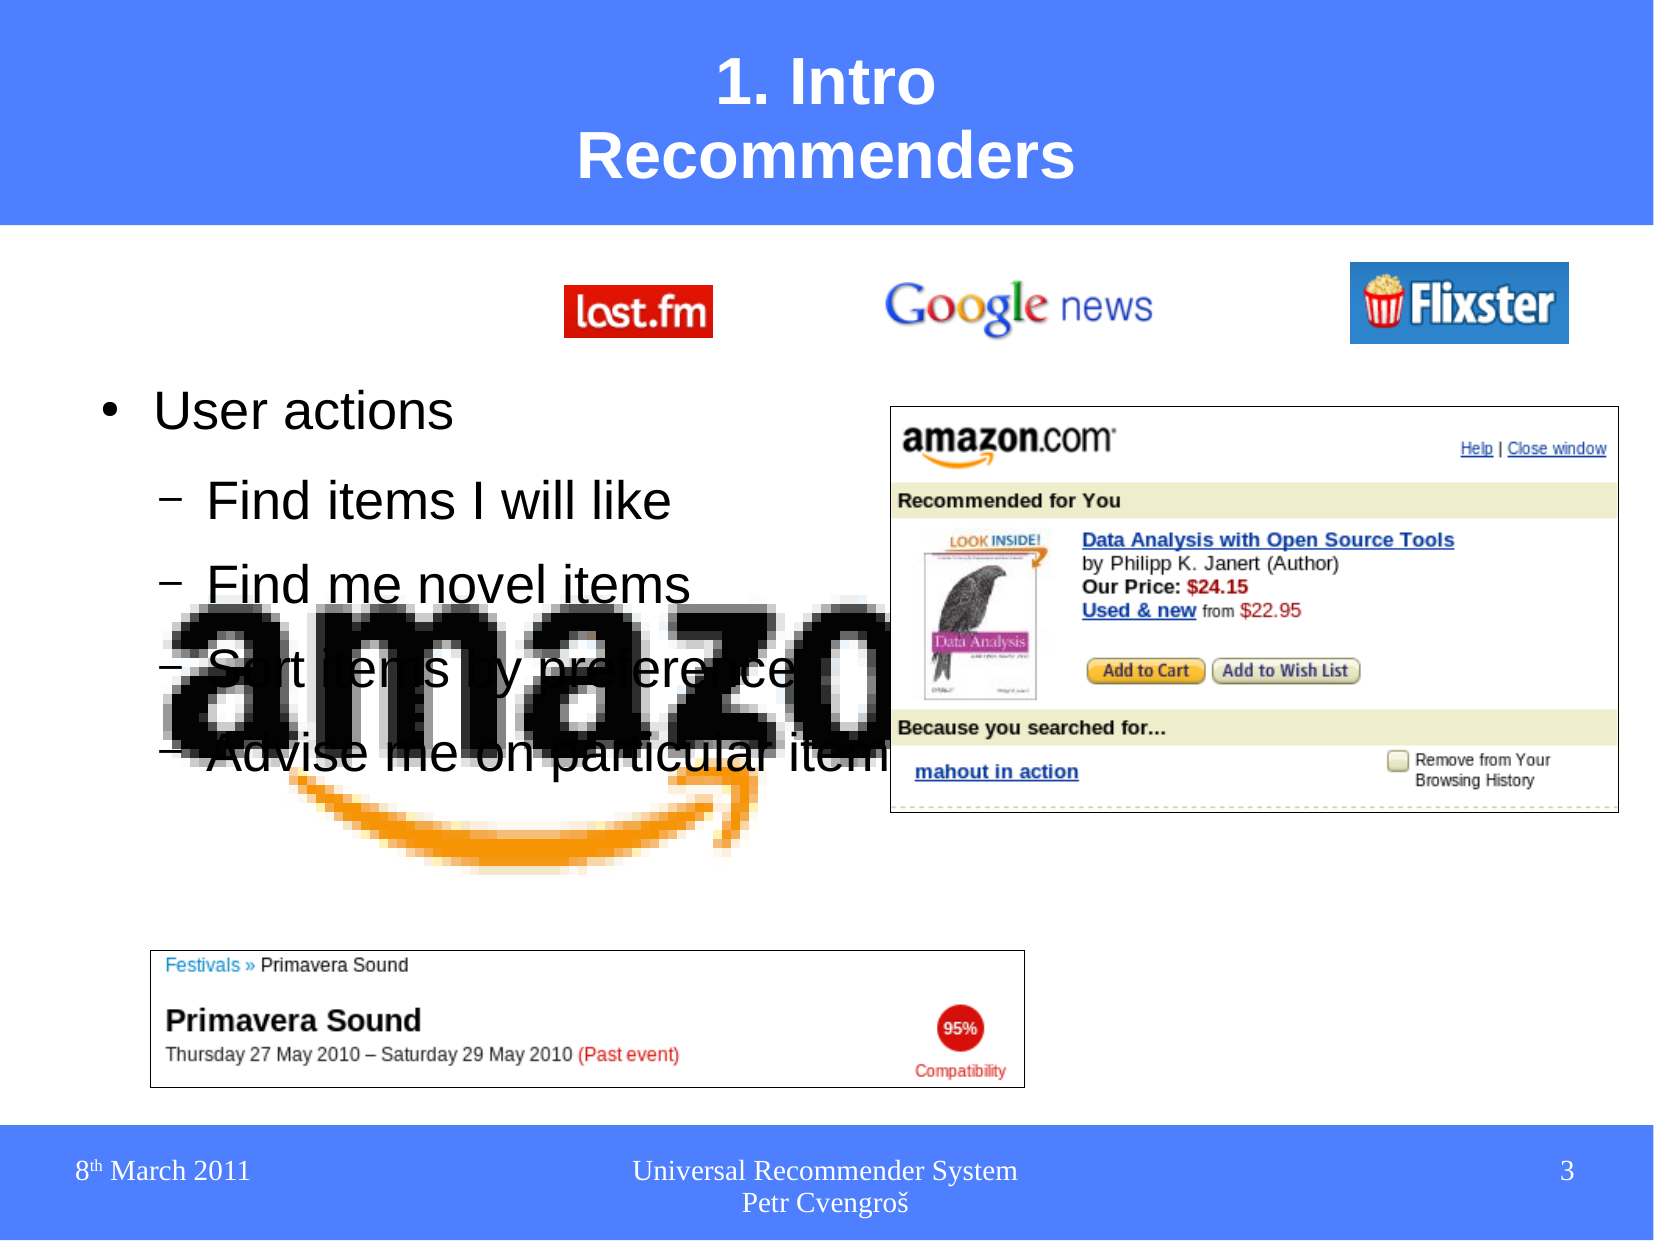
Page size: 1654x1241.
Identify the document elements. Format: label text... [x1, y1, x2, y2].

list User actions Find items I will like Find me novel items Sort items by preference Advise me on particular item [82, 290, 809, 1109]
title 1. Intro Recommenders [82, 32, 1571, 205]
picture [564, 285, 713, 290]
picture [875, 262, 1163, 349]
picture [809, 406, 1619, 921]
picture [1350, 262, 1569, 344]
picture [150, 950, 1025, 1088]
